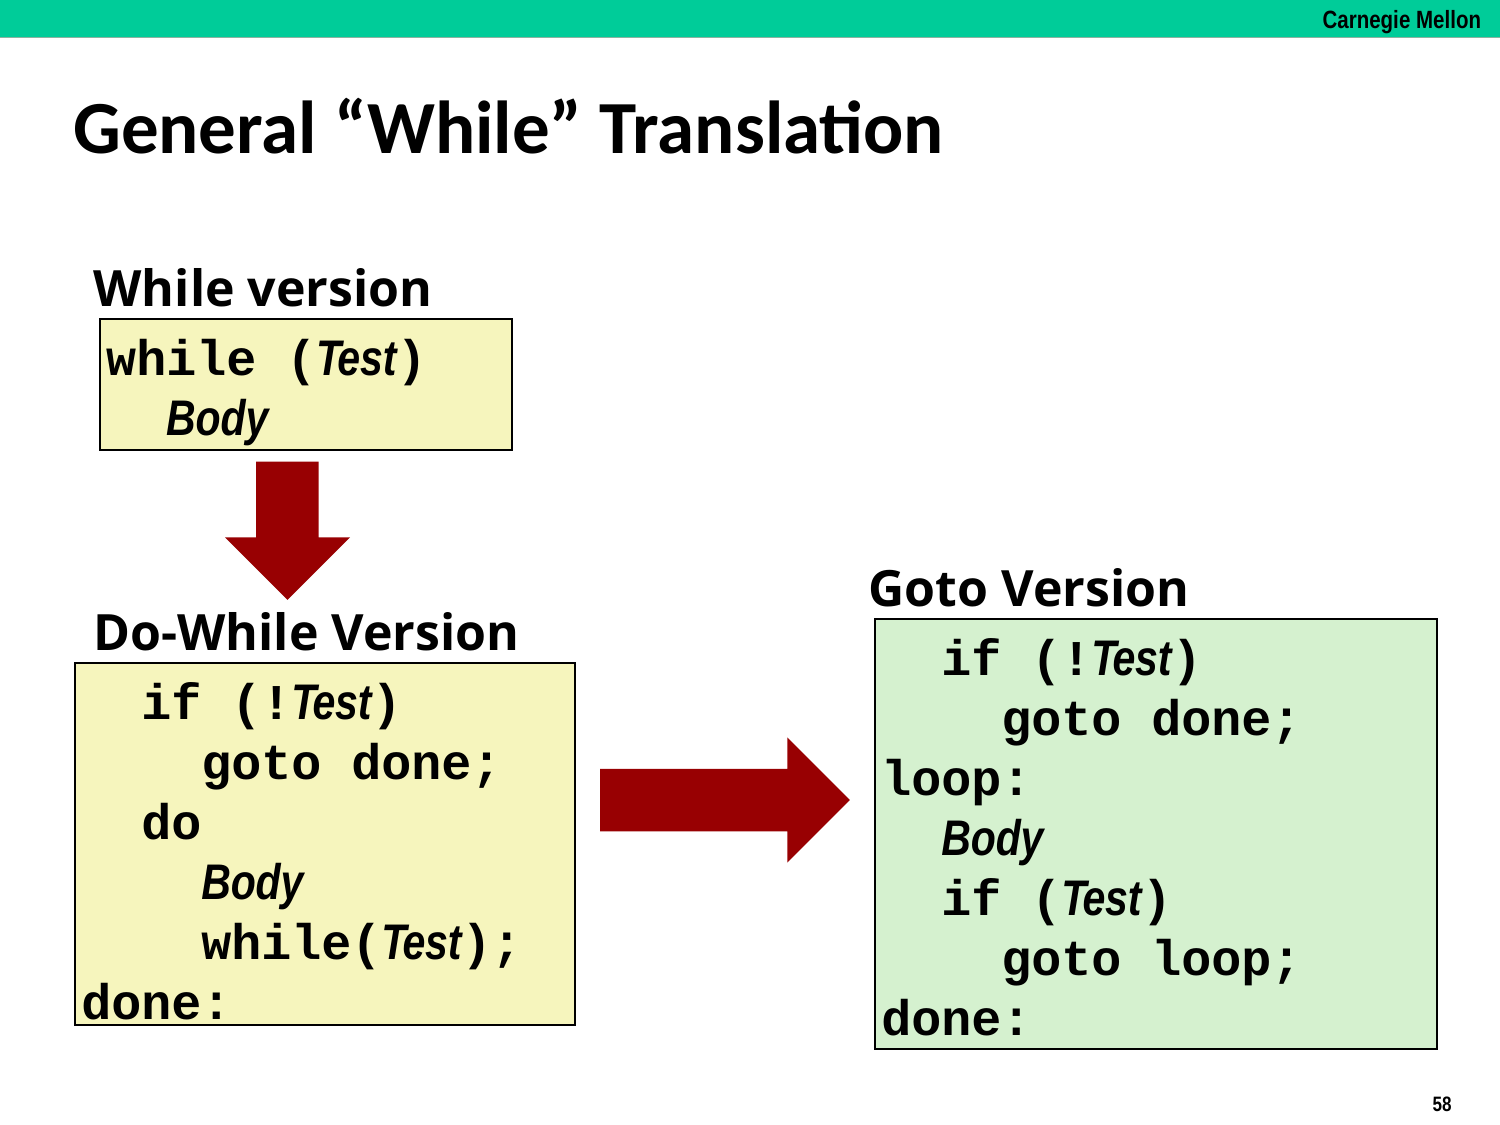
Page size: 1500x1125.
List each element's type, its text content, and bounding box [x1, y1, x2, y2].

text_box While version [87, 249, 517, 323]
text_box Do-While Version [87, 594, 565, 663]
text_box if (!Test) goto done; do Body while(Test); done: [75, 663, 575, 1025]
text_box while (Test) Body [99, 318, 513, 451]
text_box [225, 461, 351, 600]
text_box if (!Test) goto done; loop: Body if (Test) goto loop; done: [875, 618, 1438, 1050]
text_box Carnegie Mellon [1322, 3, 1500, 33]
text_box Goto Version [862, 549, 1340, 623]
title General “While” Translation [58, 71, 1304, 197]
text_box [600, 737, 850, 863]
